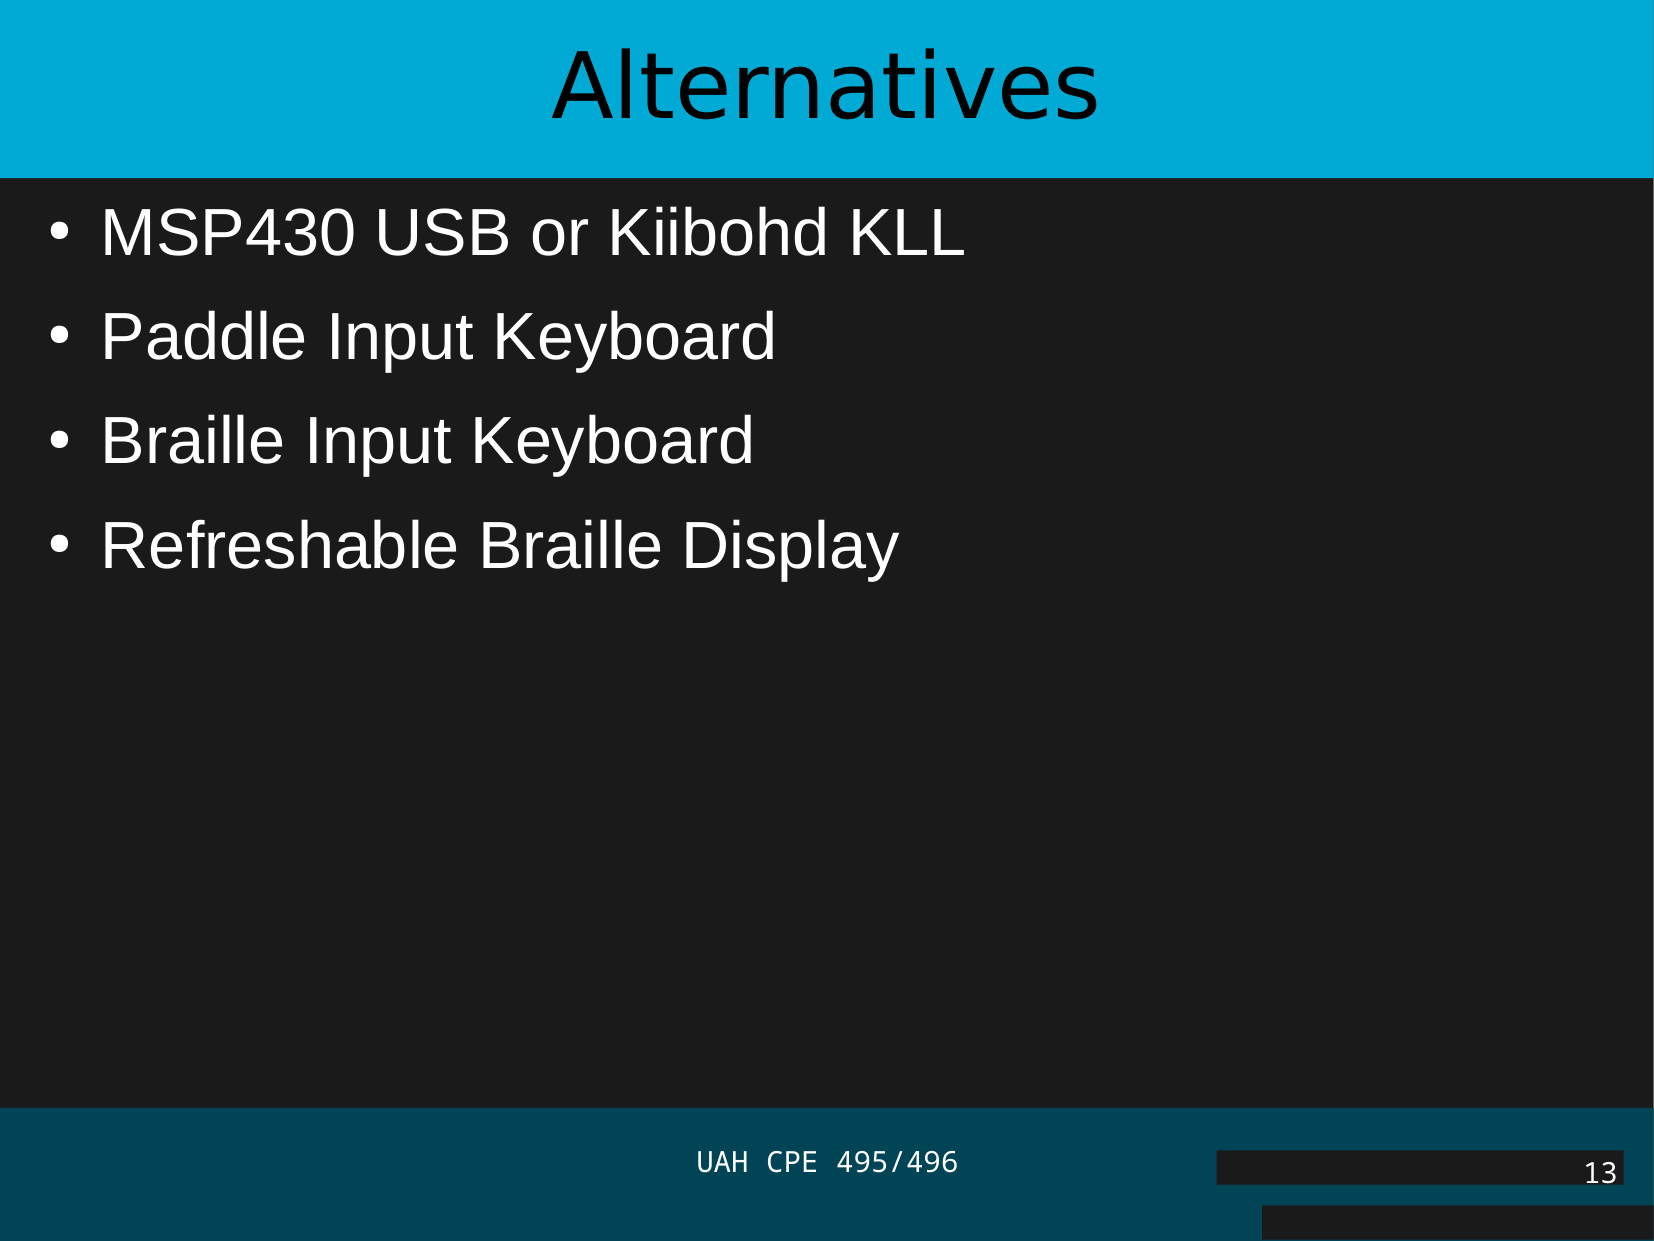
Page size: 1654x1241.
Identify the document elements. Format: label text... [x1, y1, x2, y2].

list MSP430 USB or Kiibohd KLL Paddle Input Keyboard Braille Input Keyboard Refreshable Braille Display [30, 195, 1636, 1096]
title Alternatives [82, 8, 1571, 166]
